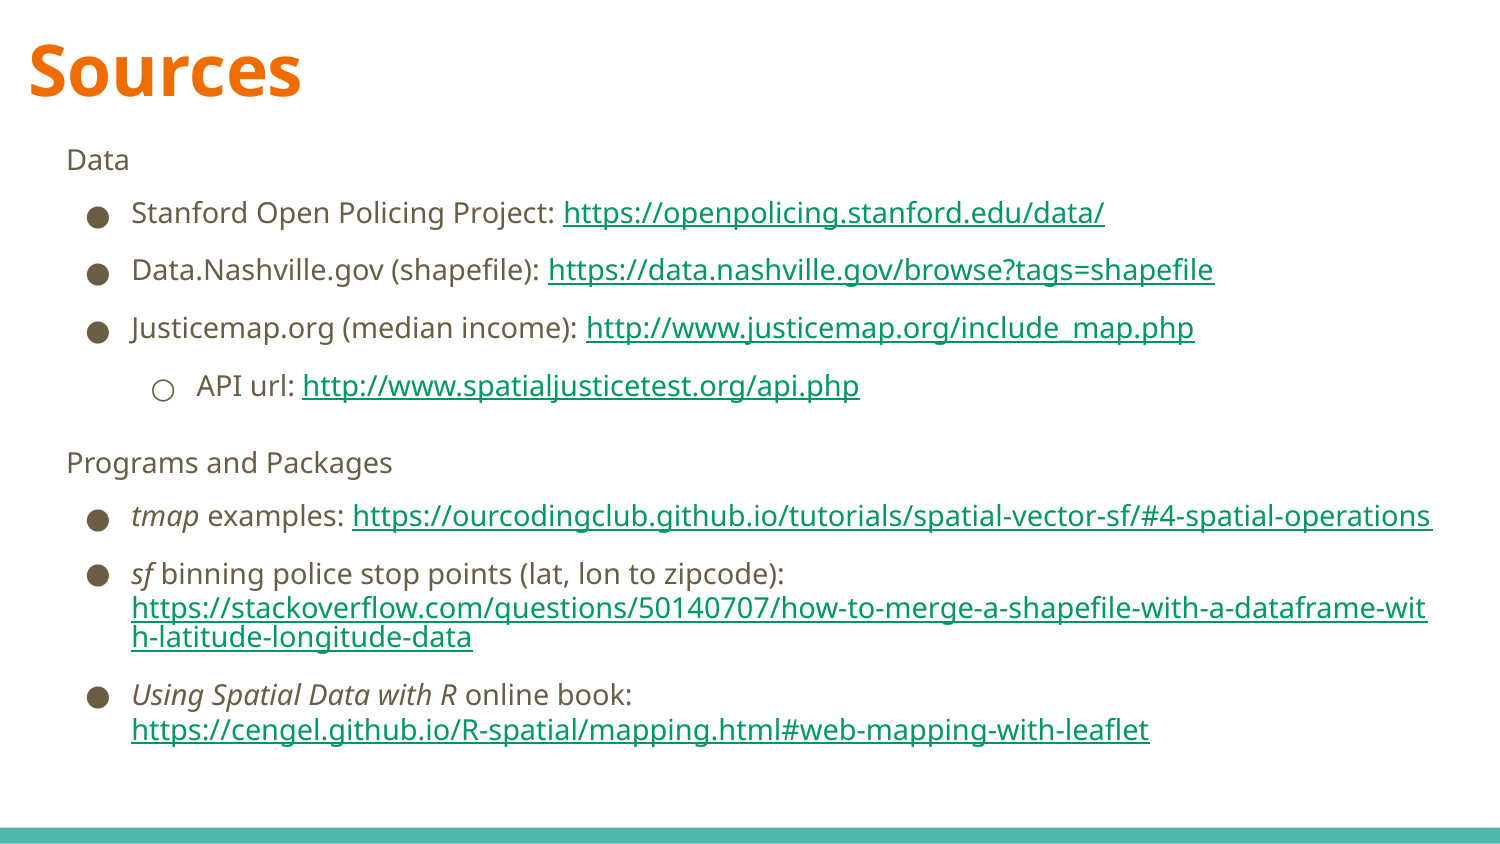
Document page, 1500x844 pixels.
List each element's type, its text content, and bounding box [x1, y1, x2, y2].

title Sources [13, 10, 500, 127]
list Data Stanford Open Policing Project: https://openpolicing.stanford.edu/data/ Data.Nashville.gov (shapefile): https://data.nashville.gov/browse?tags=shapefile Justicemap.org (median income): http://www.justicemap.org/include_map.php API url: http://www.spatialjusticetest.org/api.php Programs and Packages tmap examples: https://ourcodingclub.github.io/tutorials/spatial-vector-sf/#4-spatial-operations sf binning police stop points (lat, lon to zipcode): https://stackoverflow.com/questions/50140707/how-to-merge-a-shapefile-with-a-dataframe-with-latitude-longitude-data Using Spatial Data with R online book: https://cengel.github.io/R-spatial/mapping.html#web-mapping-with-leaflet [51, 126, 1449, 753]
